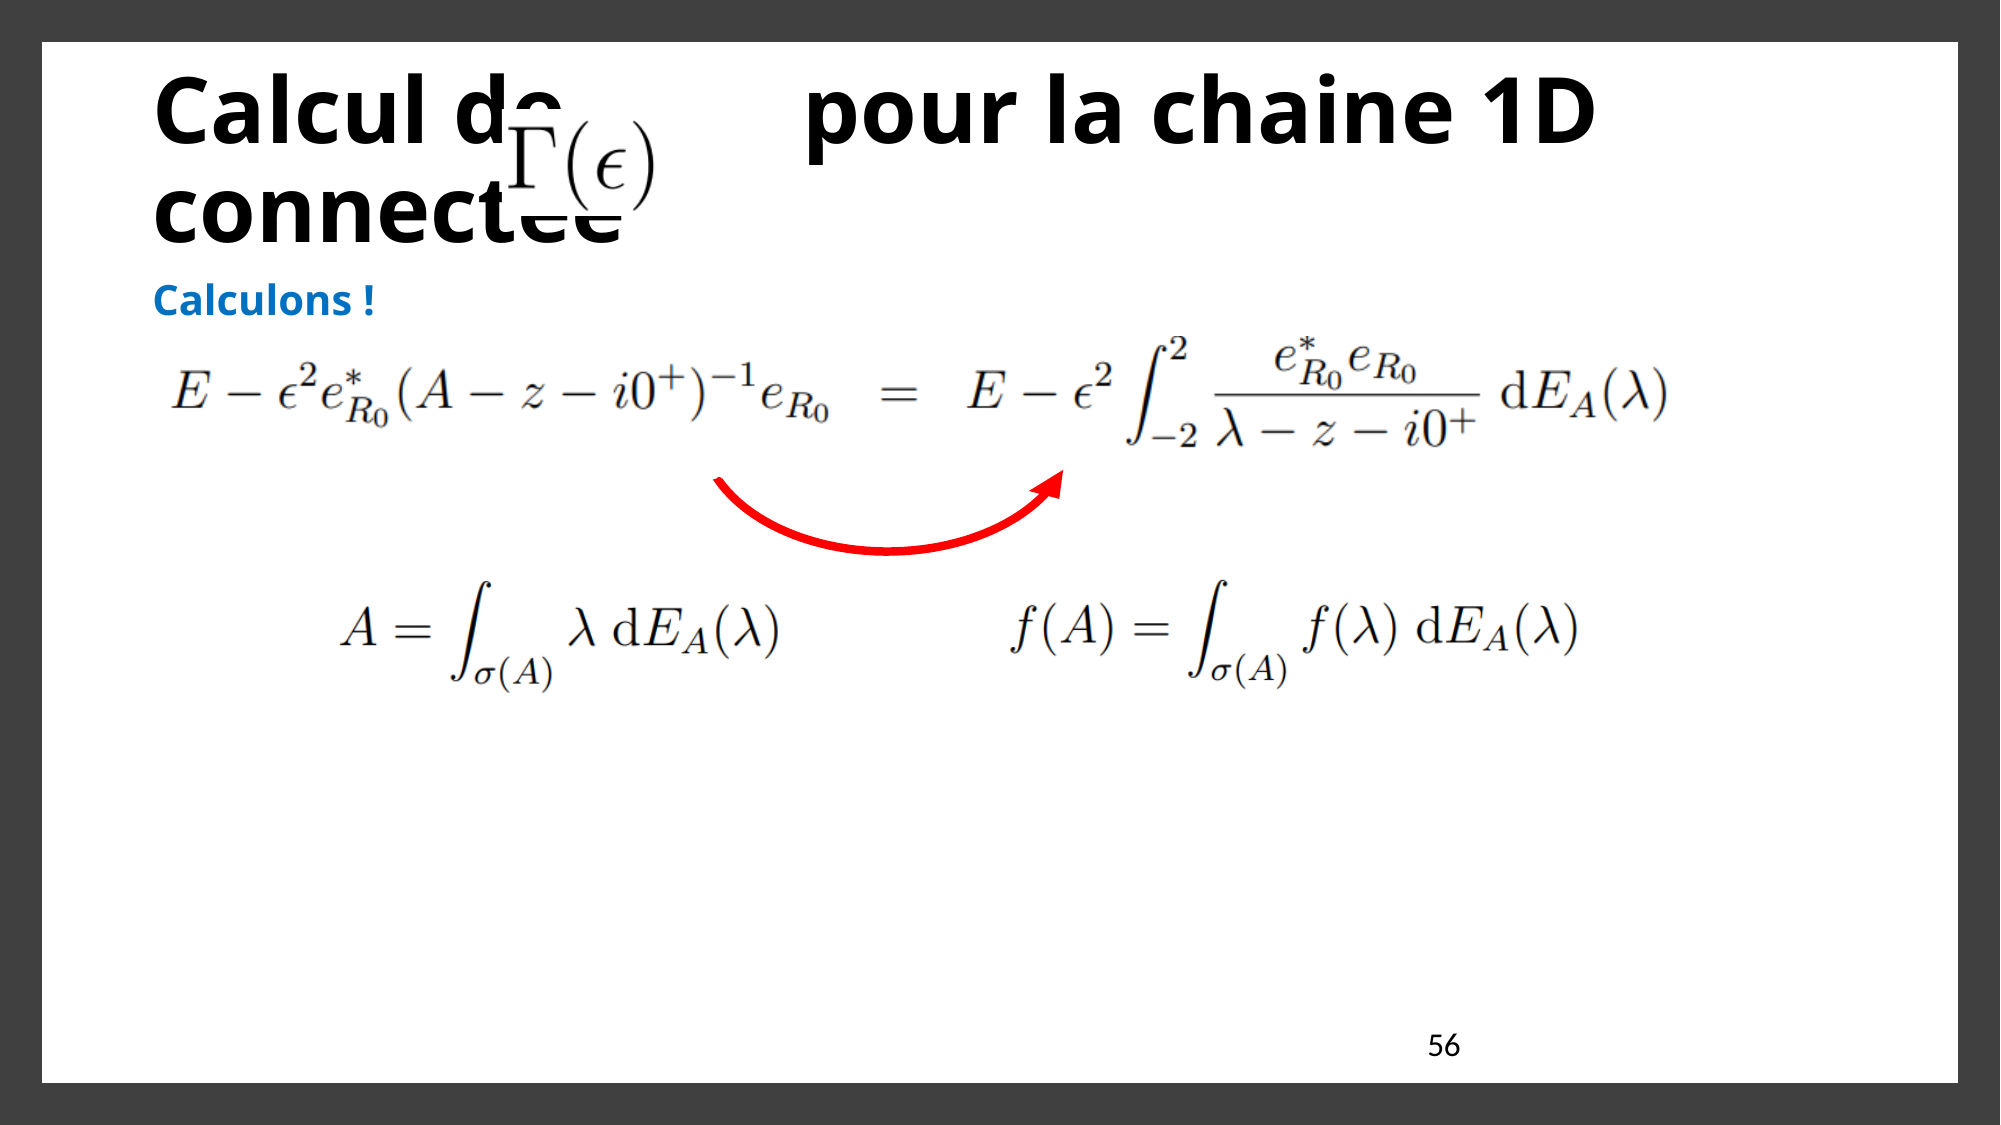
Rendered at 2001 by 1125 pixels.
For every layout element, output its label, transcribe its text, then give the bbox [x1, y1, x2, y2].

text_box Calculons ! [137, 266, 1888, 383]
picture [999, 572, 1578, 704]
picture [501, 109, 658, 222]
title Calcul de pour la chaine 1D connectée [137, 54, 1863, 266]
text_box [0, 0, 2000, 1125]
picture [317, 566, 794, 714]
picture [156, 383, 1702, 465]
